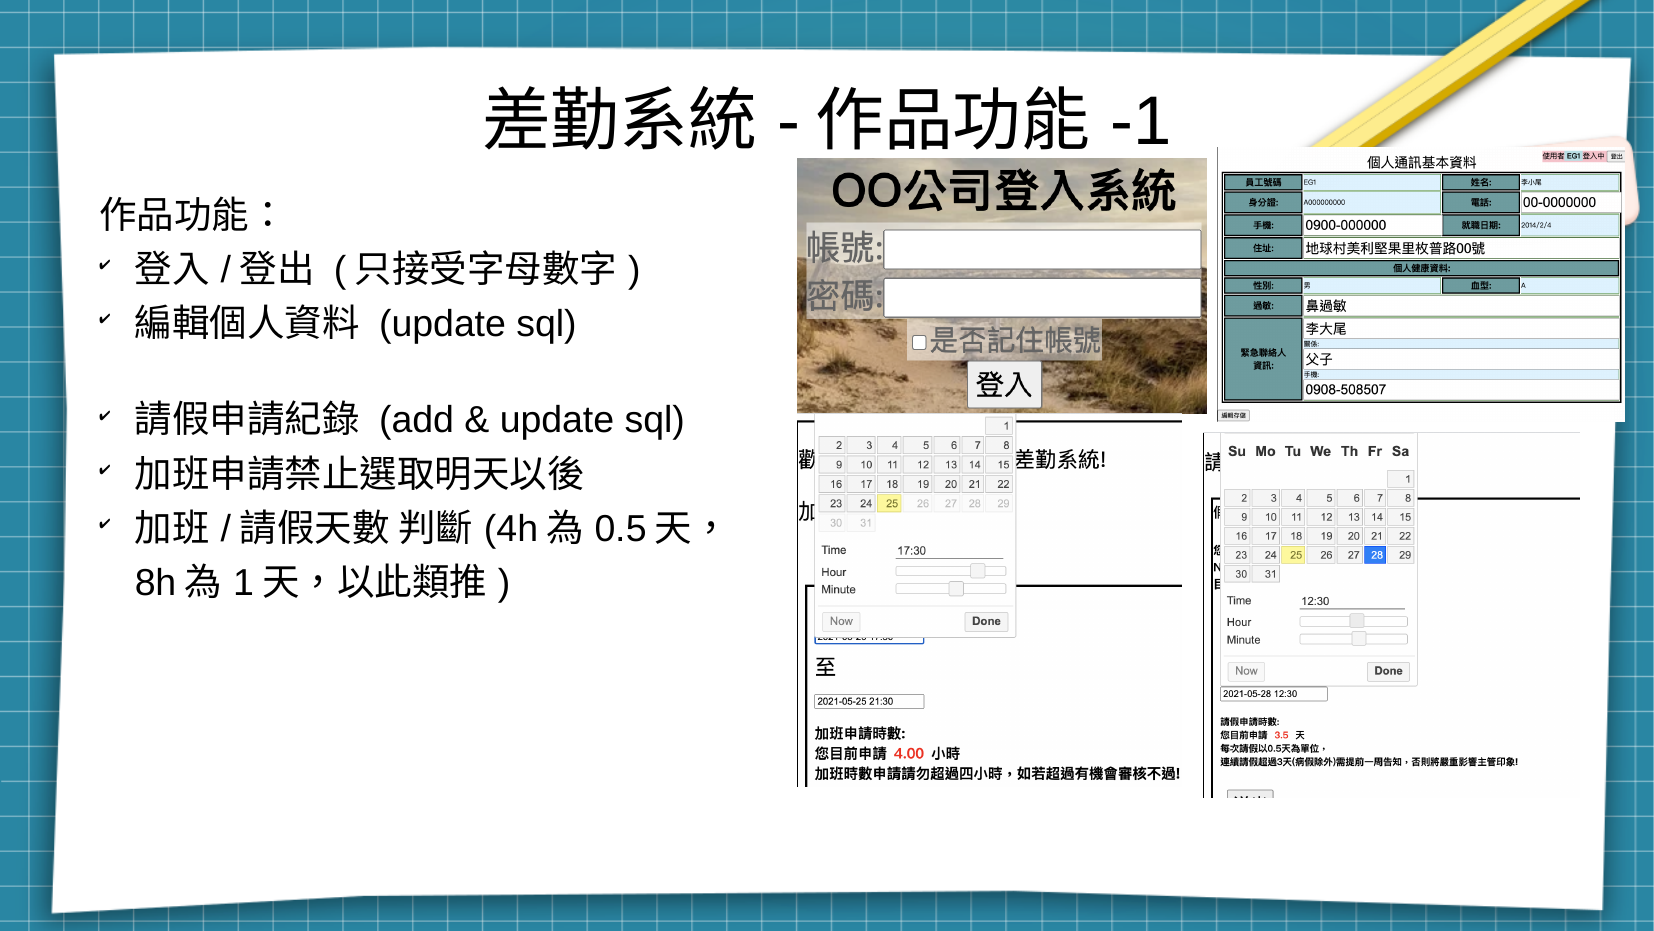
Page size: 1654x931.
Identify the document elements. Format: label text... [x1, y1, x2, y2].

text_box 作品功能： 登入/登出 (只接受字母數字) 編輯個人資料 (update sql) 請假申請紀錄 (add & update sql) 加班申請禁止選取明天以後 加班/請假天數 判斷(4h為0.5天， 8h為1天，以此類推) [84, 177, 798, 654]
picture [0, 0, 1654, 931]
title 差勤系統-作品功能-1 [82, 37, 1571, 193]
